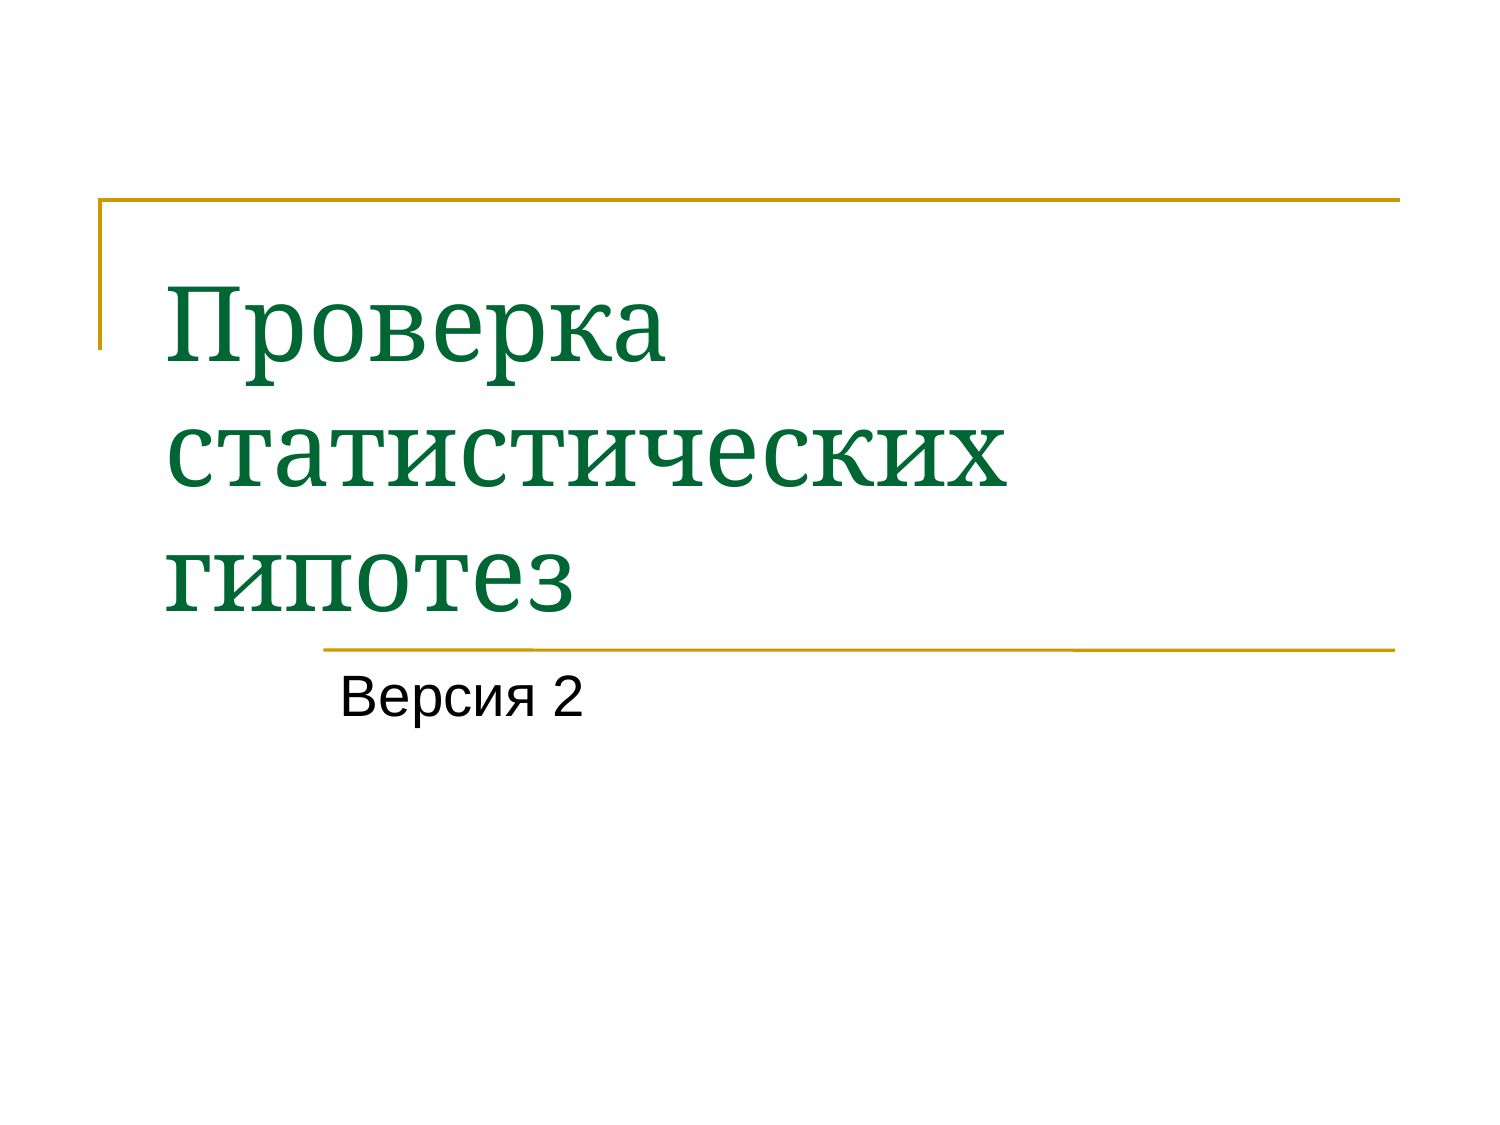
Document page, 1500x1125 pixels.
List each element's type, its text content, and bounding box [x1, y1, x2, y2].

subtitle Версия 2 [324, 650, 1401, 938]
title Проверка статистических гипотез [149, 249, 1401, 538]
